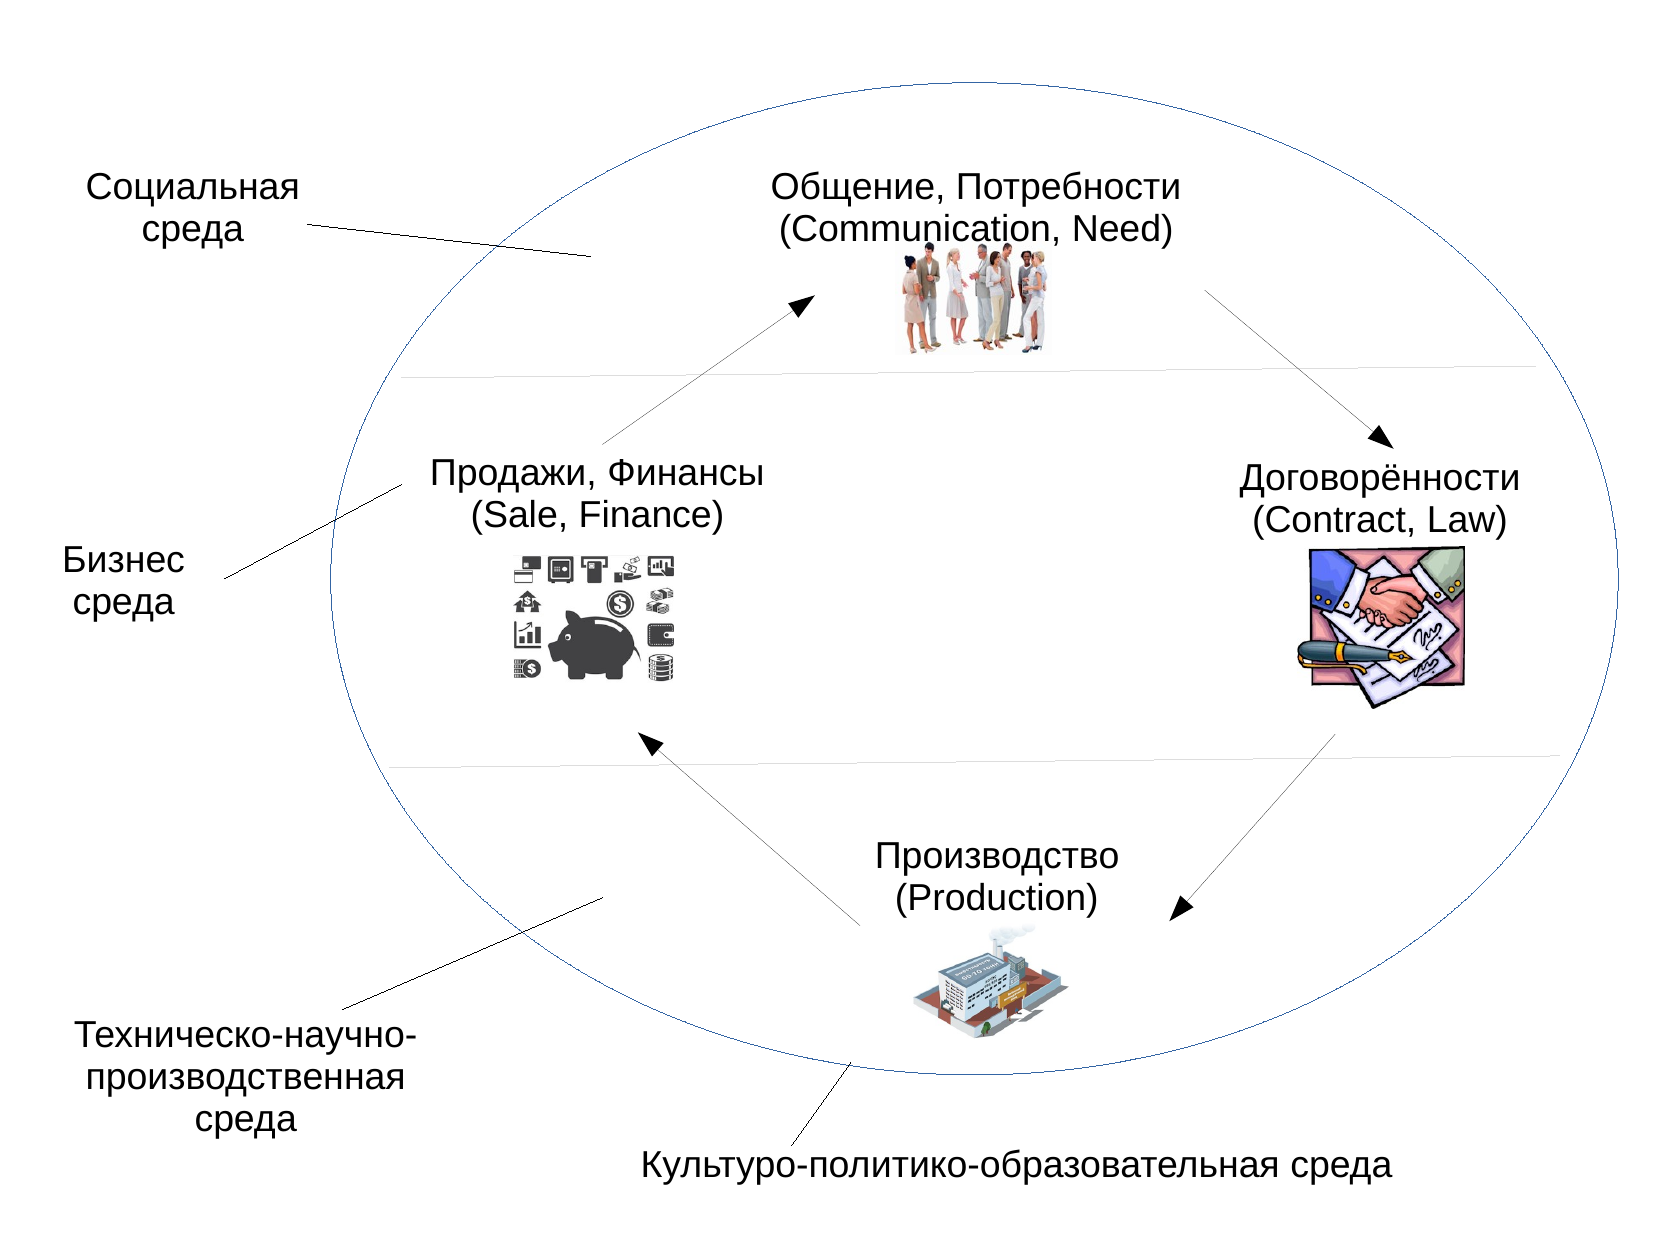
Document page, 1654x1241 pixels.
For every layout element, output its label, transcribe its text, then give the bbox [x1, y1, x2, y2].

text_box Бизнес среда [47, 531, 200, 631]
picture [895, 257, 1052, 290]
text_box Производство (Production) [859, 826, 1134, 926]
list [82, 290, 1571, 1010]
title [82, 49, 1571, 257]
text_box Культуро-политико-образовательная среда [625, 1136, 1406, 1193]
text_box Продажи, Финансы (Sale, Finance) [415, 444, 780, 544]
picture [1297, 546, 1465, 709]
text_box Общение, Потребности (Communication, Need) [755, 157, 1196, 257]
picture [909, 1010, 1072, 1040]
text_box Договорённости (Contract, Law) [1224, 448, 1536, 548]
text_box Техническо-научно- производственная среда [59, 1006, 432, 1147]
text_box Социальная среда [70, 157, 315, 257]
